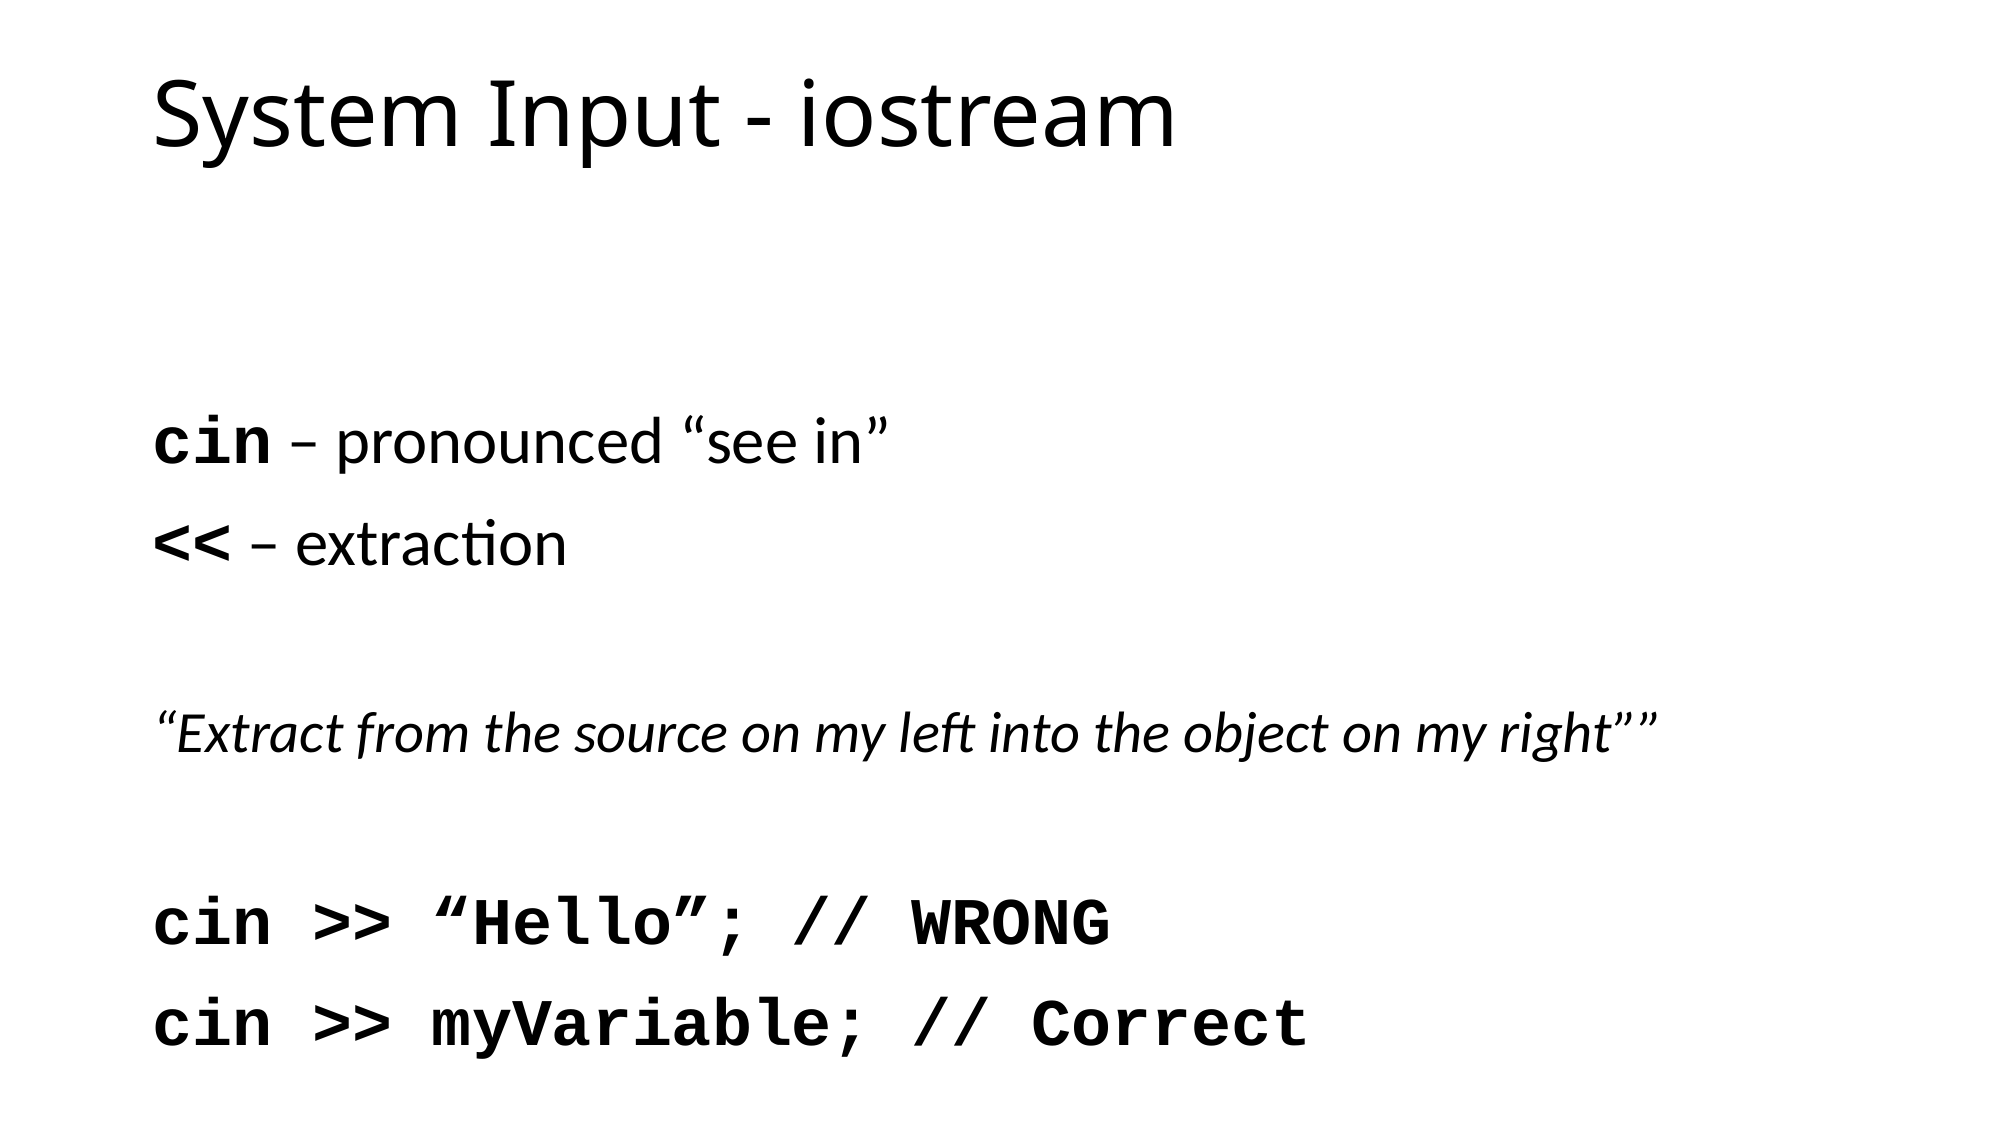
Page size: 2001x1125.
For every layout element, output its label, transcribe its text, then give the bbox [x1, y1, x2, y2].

title System Input - iostream [137, 59, 1863, 278]
list cin – pronounced “see in” << – extraction “Extract from the source on my left into the object on my right”” cin >> “Hello”; // WRONG cin >> myVariable; // Correct [137, 299, 1863, 1014]
footer [662, 1042, 1338, 1103]
